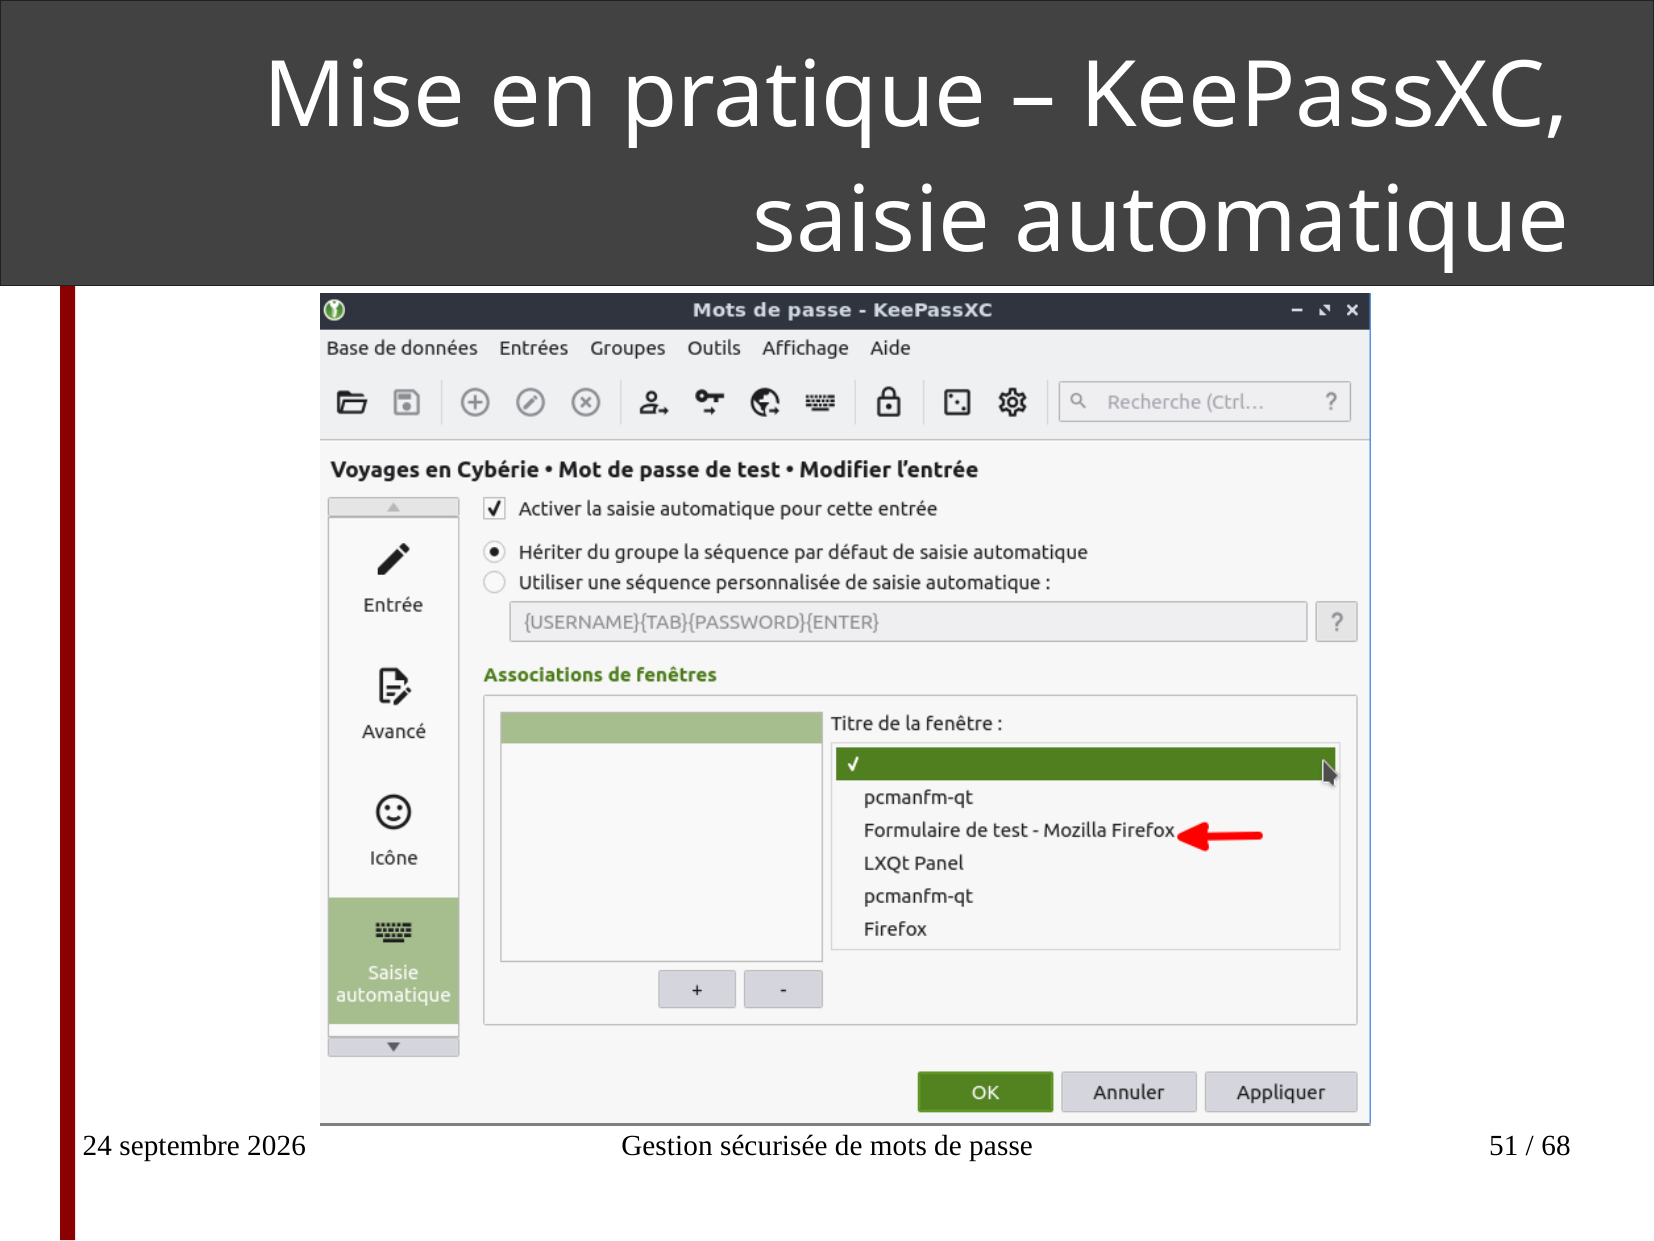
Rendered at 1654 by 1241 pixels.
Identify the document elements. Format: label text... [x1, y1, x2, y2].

title Mise en pratique – KeePassXC, saisie automatique [82, 27, 1571, 279]
picture [320, 293, 1371, 1123]
